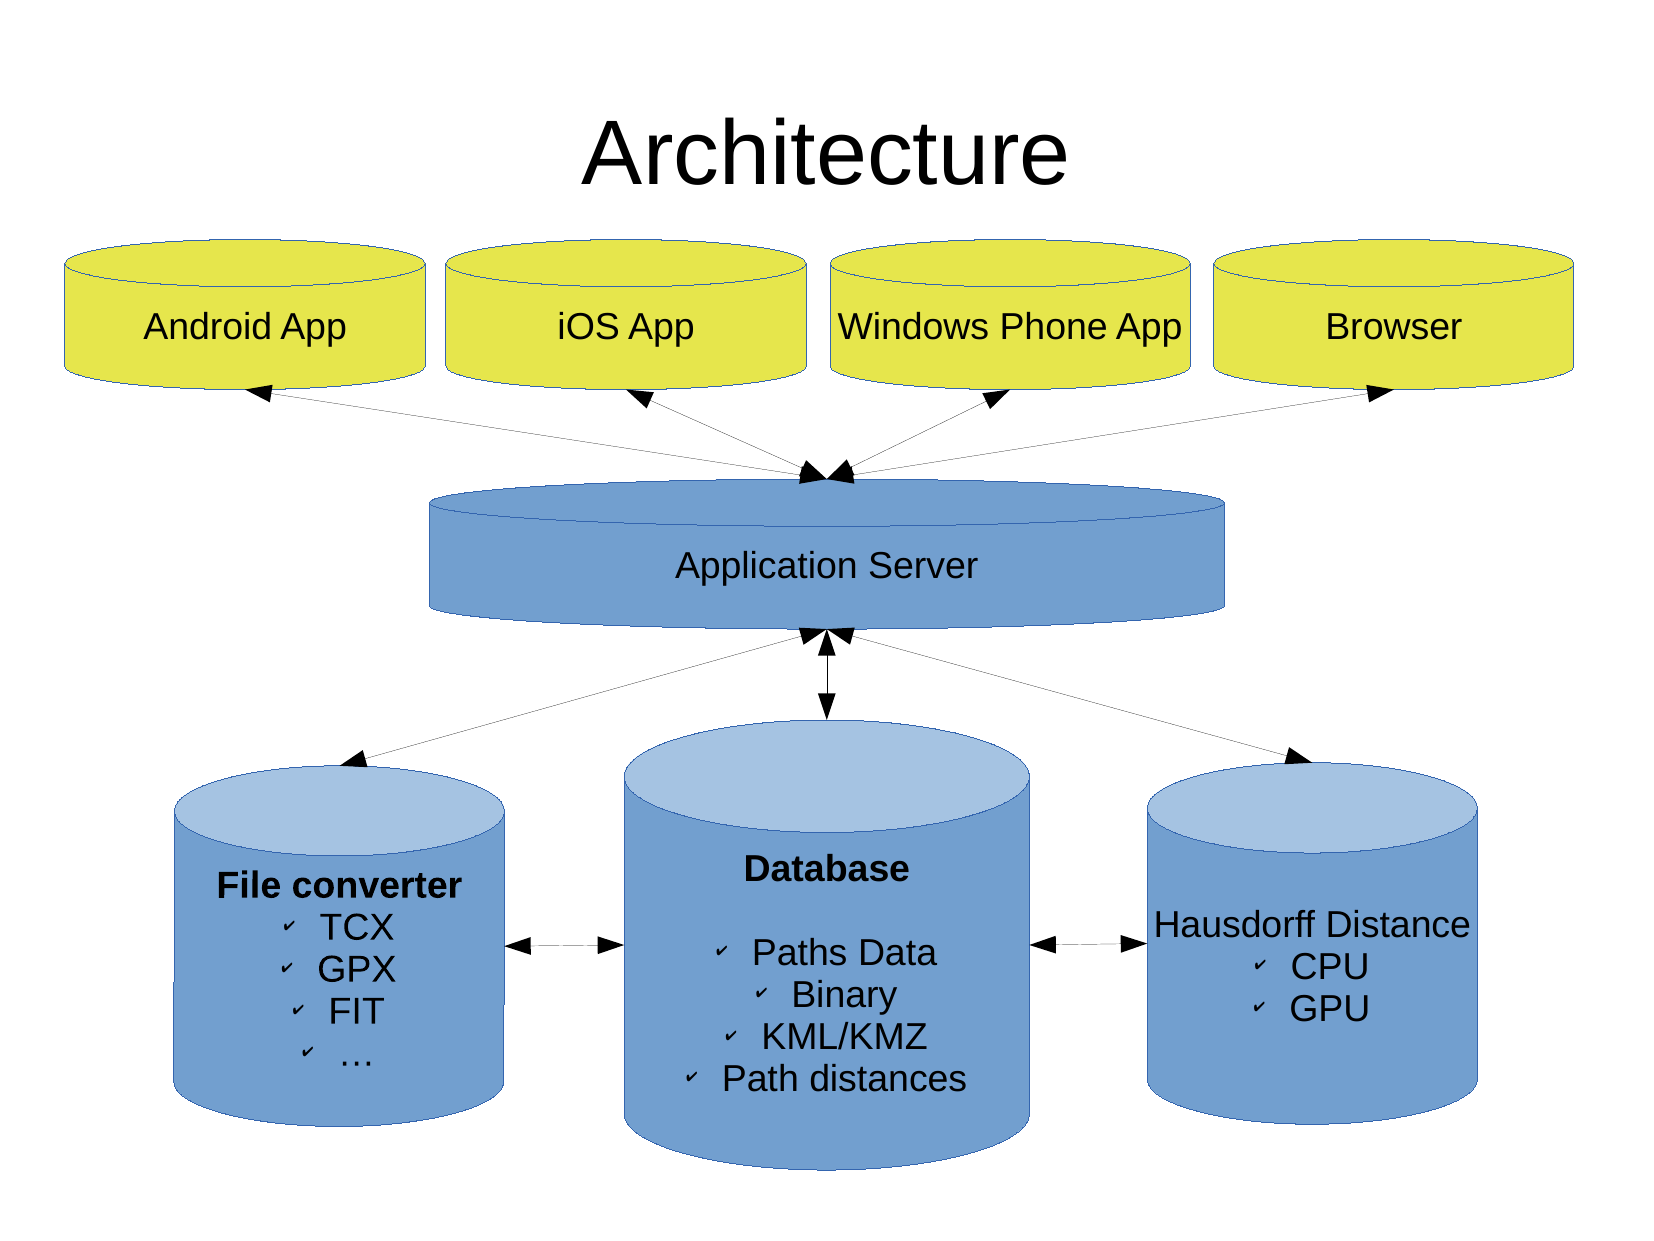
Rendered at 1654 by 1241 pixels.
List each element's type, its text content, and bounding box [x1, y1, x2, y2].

text_box File converter TCX GPX FIT … [173, 814, 505, 1127]
text_box Android App [64, 239, 426, 390]
text_box Browser [1213, 239, 1574, 390]
text_box Application Server [429, 479, 1225, 630]
title Architecture [82, 49, 1571, 257]
text_box Database Paths Data Binary KML/KMZ Path distances [624, 780, 1030, 1171]
text_box iOS App [445, 239, 807, 390]
text_box Windows Phone App [830, 239, 1191, 390]
text_box Hausdorff Distance CPU GPU [1147, 810, 1478, 1125]
